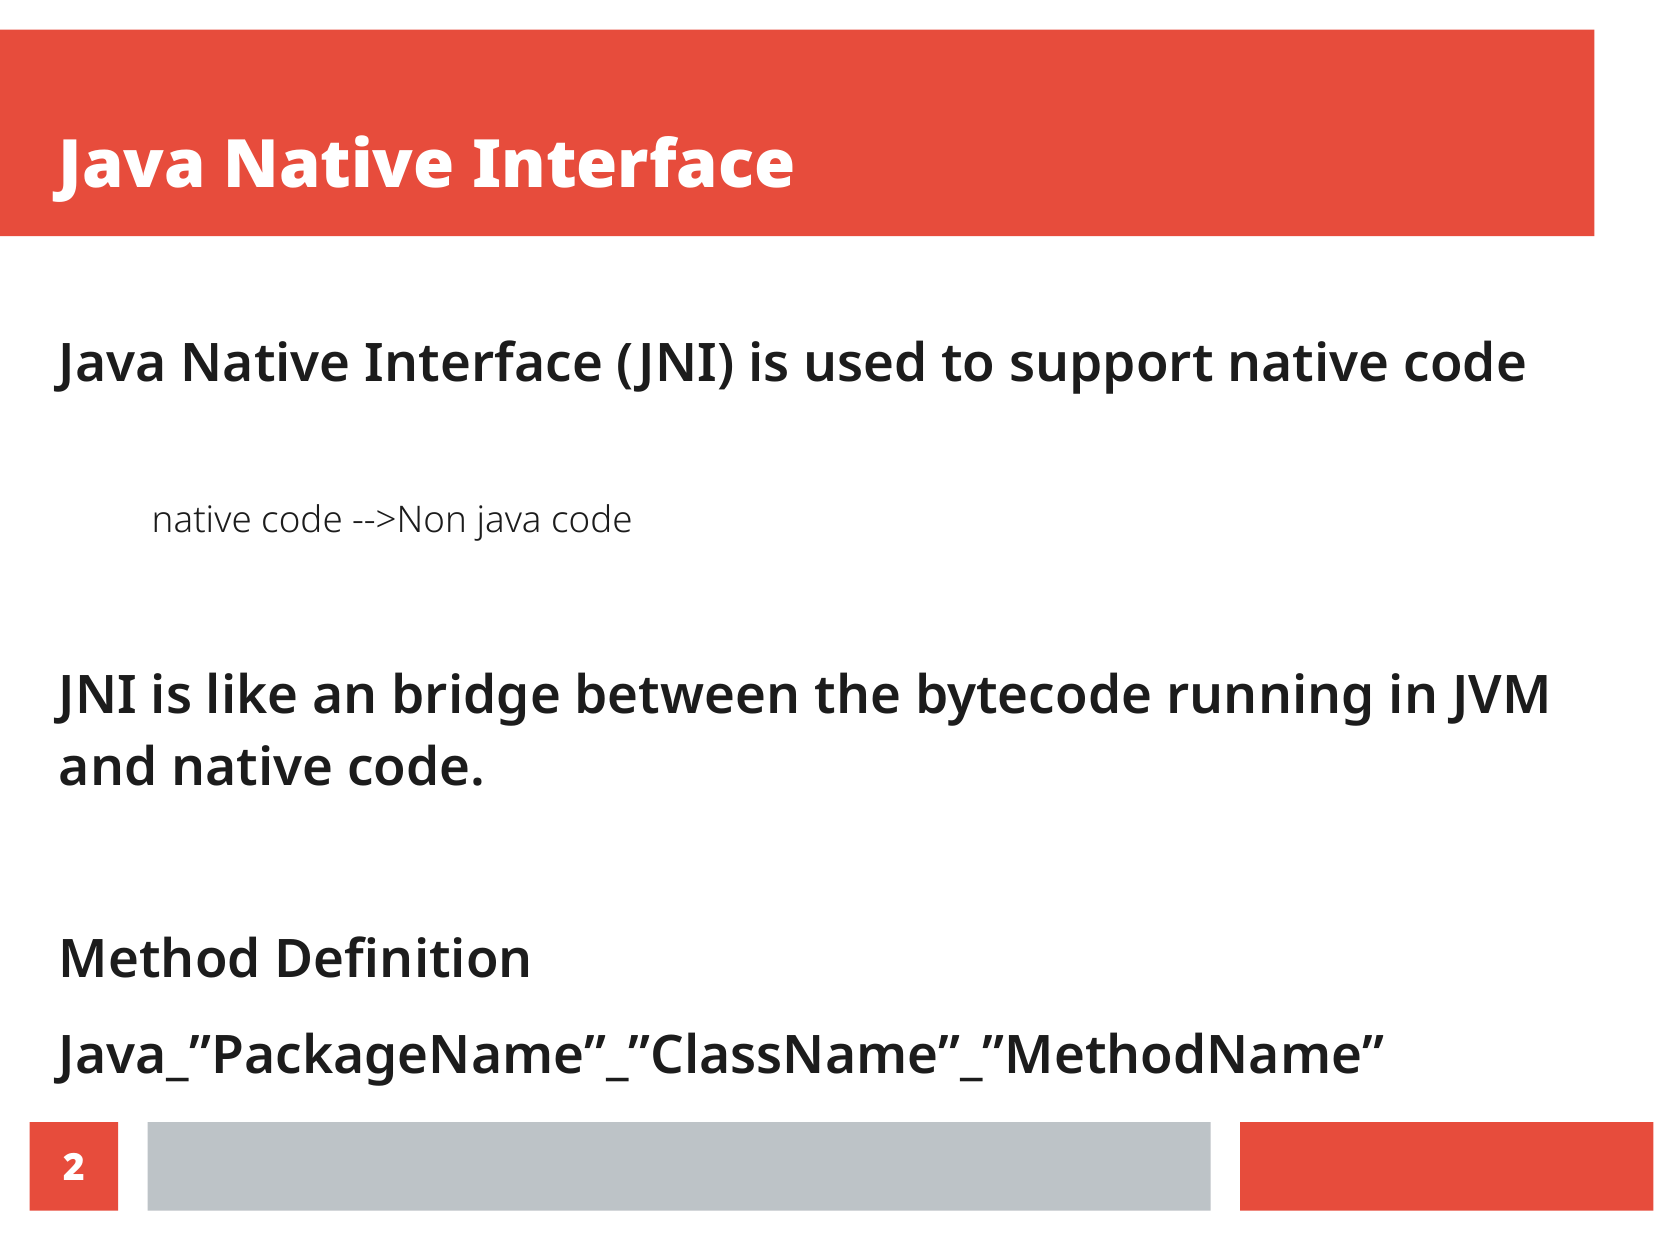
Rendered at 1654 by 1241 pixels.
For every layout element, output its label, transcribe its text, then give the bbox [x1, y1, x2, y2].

list Java Native Interface (JNI) is used to support native code native code -->Non java code JNI is like an bridge between the bytecode running in JVM and native code. Method Definition Java_”PackageName”_”ClassName”_”MethodName” [59, 324, 1565, 1093]
title Java Native Interface [59, 59, 1595, 207]
